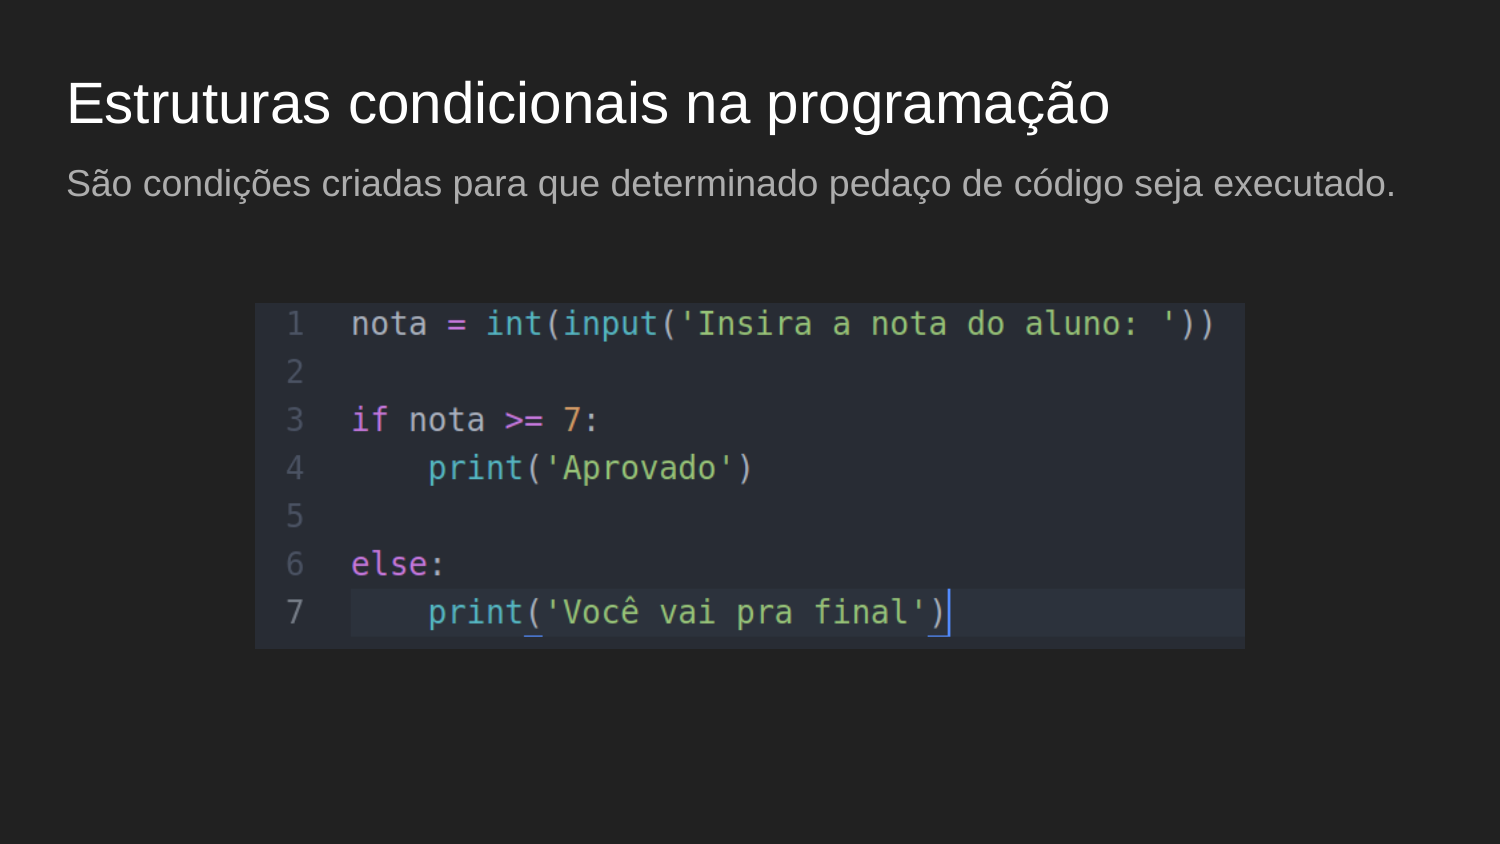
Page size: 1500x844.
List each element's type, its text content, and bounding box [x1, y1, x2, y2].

list São condições criadas para que determinado pedaço de código seja executado. [51, 143, 1420, 304]
title Estruturas condicionais na programação [51, 50, 1449, 144]
picture [255, 303, 1245, 649]
